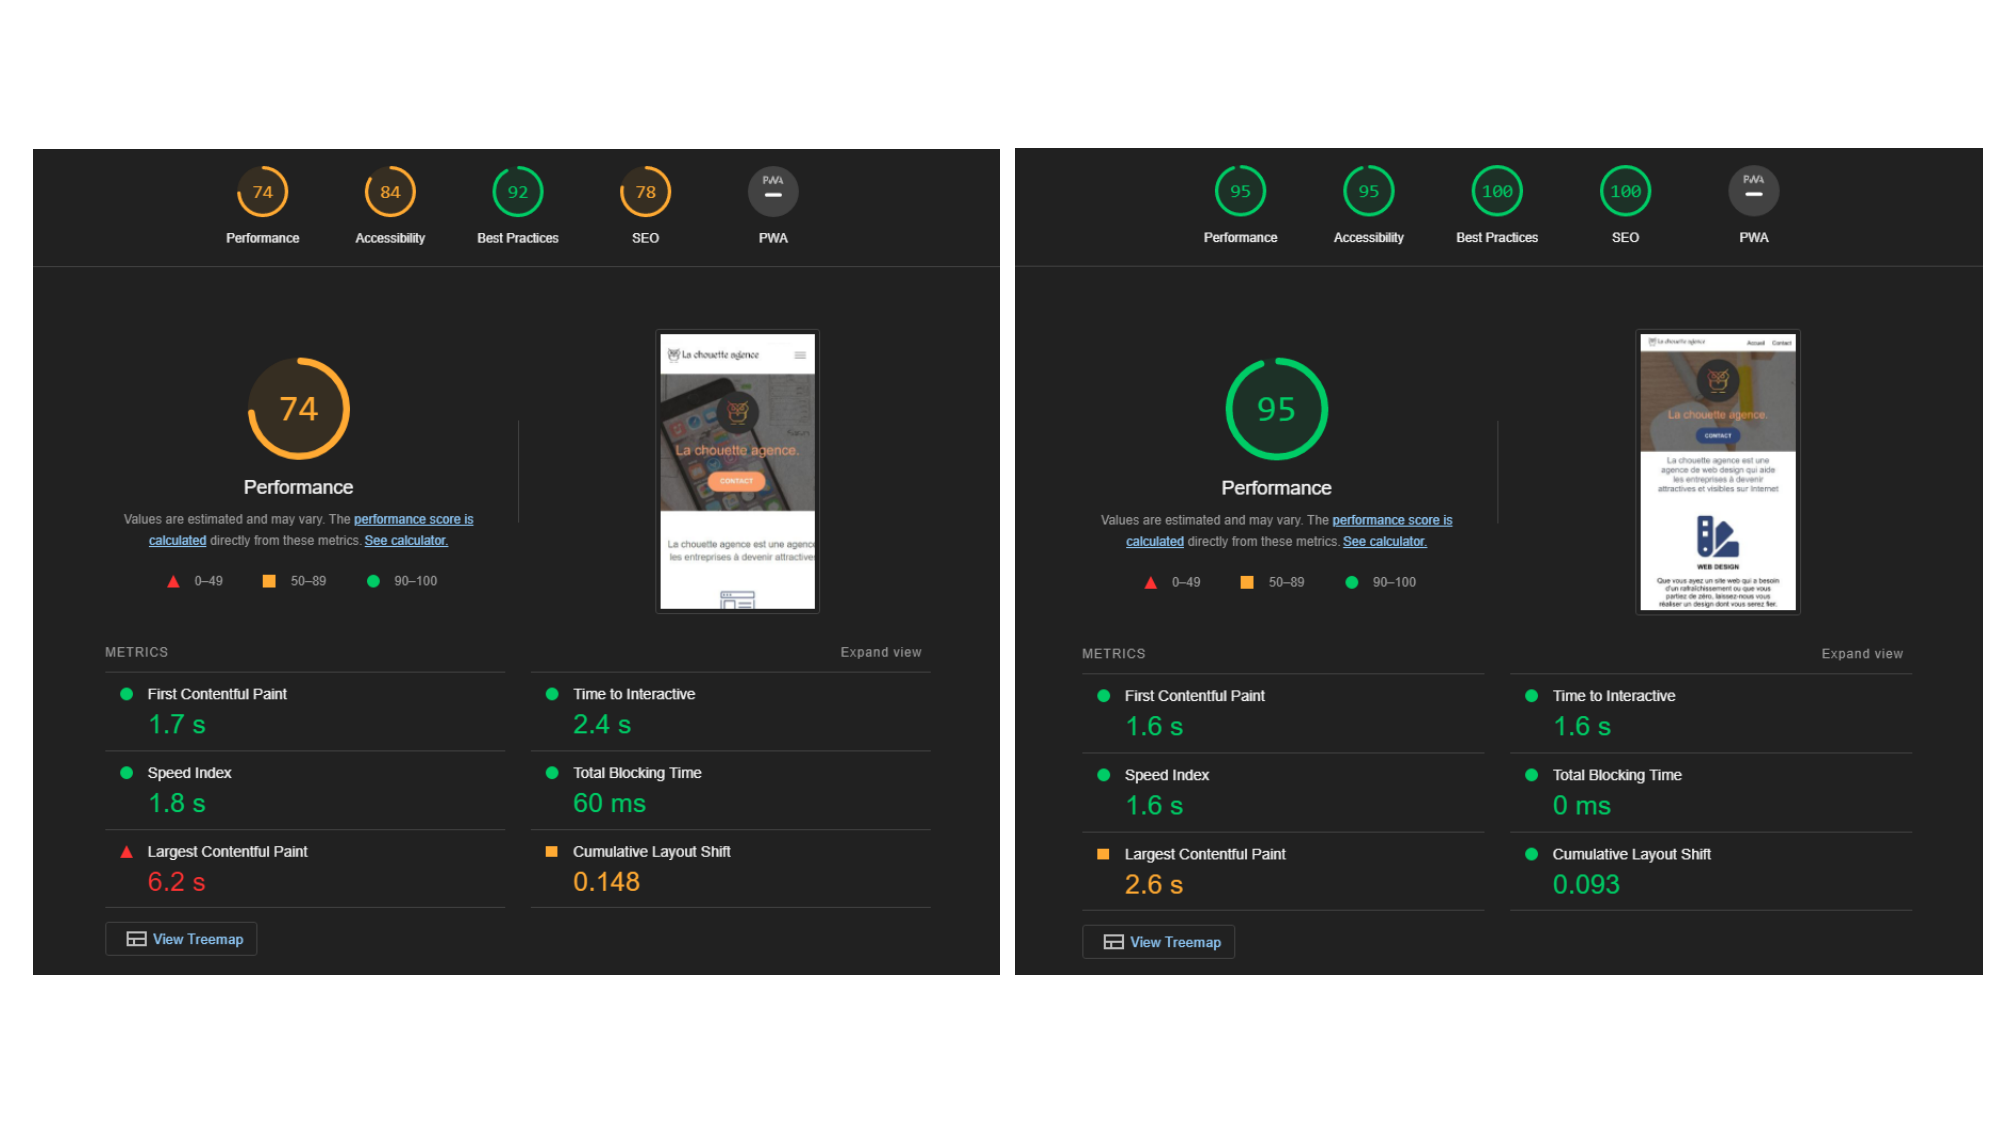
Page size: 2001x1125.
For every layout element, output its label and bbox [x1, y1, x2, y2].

picture [1015, 148, 1983, 975]
picture [33, 149, 1000, 975]
